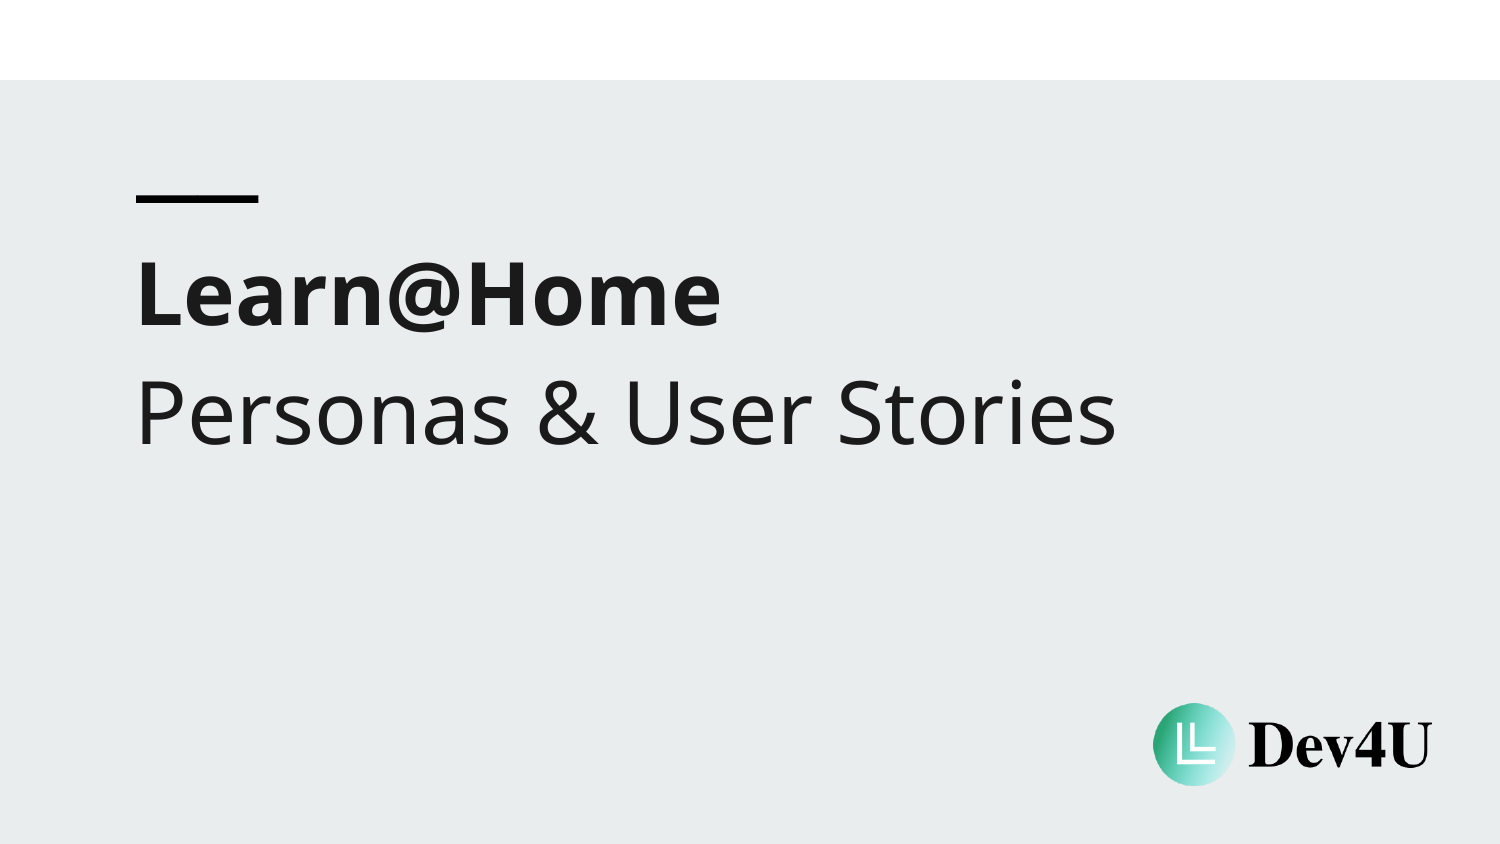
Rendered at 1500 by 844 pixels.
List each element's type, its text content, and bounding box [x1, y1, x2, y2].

title Learn@Home Personas & User Stories [119, 216, 1381, 490]
picture [1153, 703, 1432, 786]
